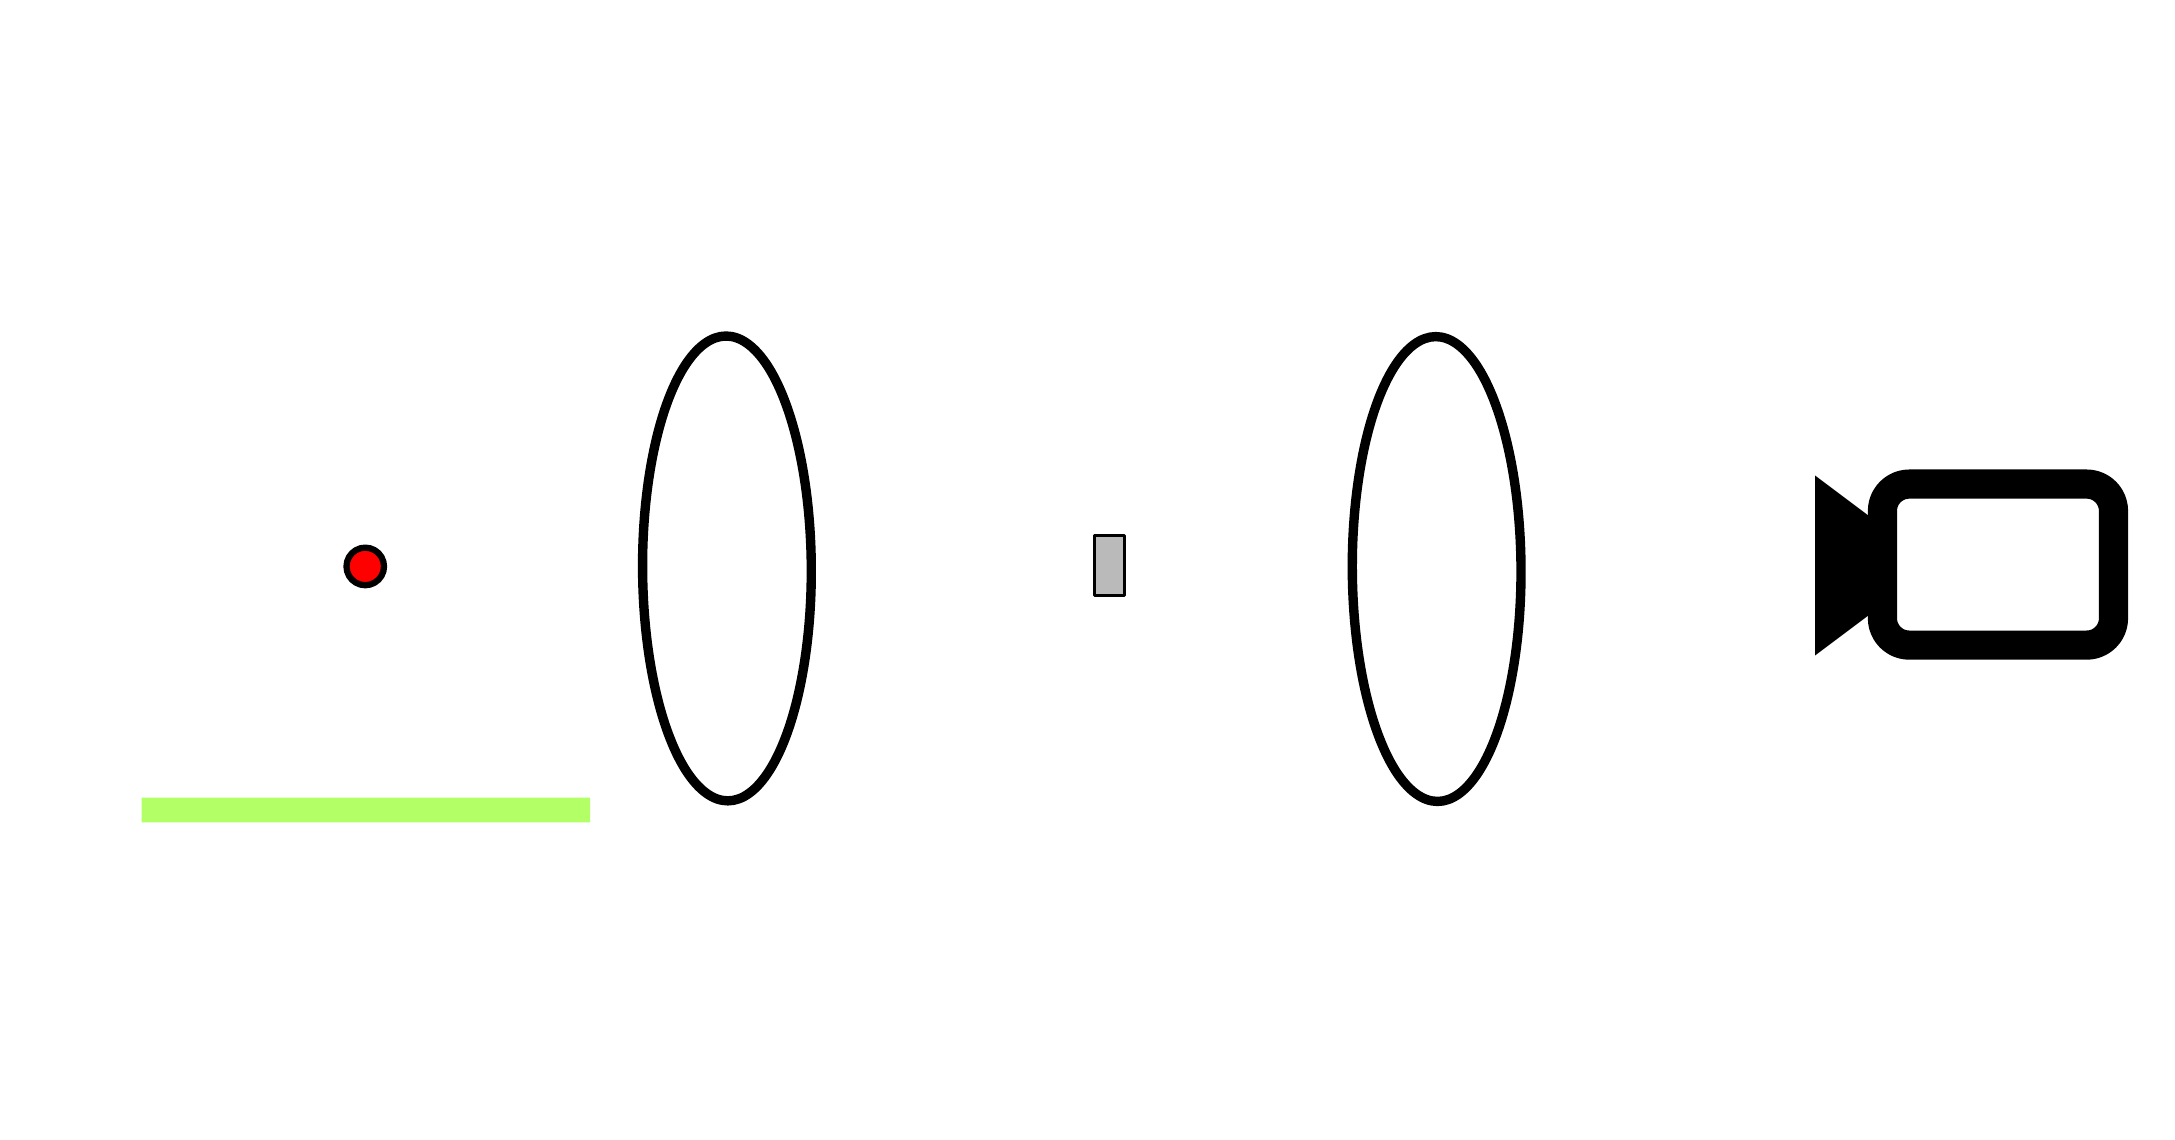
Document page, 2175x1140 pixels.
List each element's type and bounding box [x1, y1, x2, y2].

text_box [642, 336, 812, 801]
text_box [1352, 336, 1522, 802]
text_box [1882, 484, 2114, 646]
text_box [1094, 535, 1125, 596]
text_box [346, 547, 385, 586]
text_box [1815, 475, 1876, 656]
